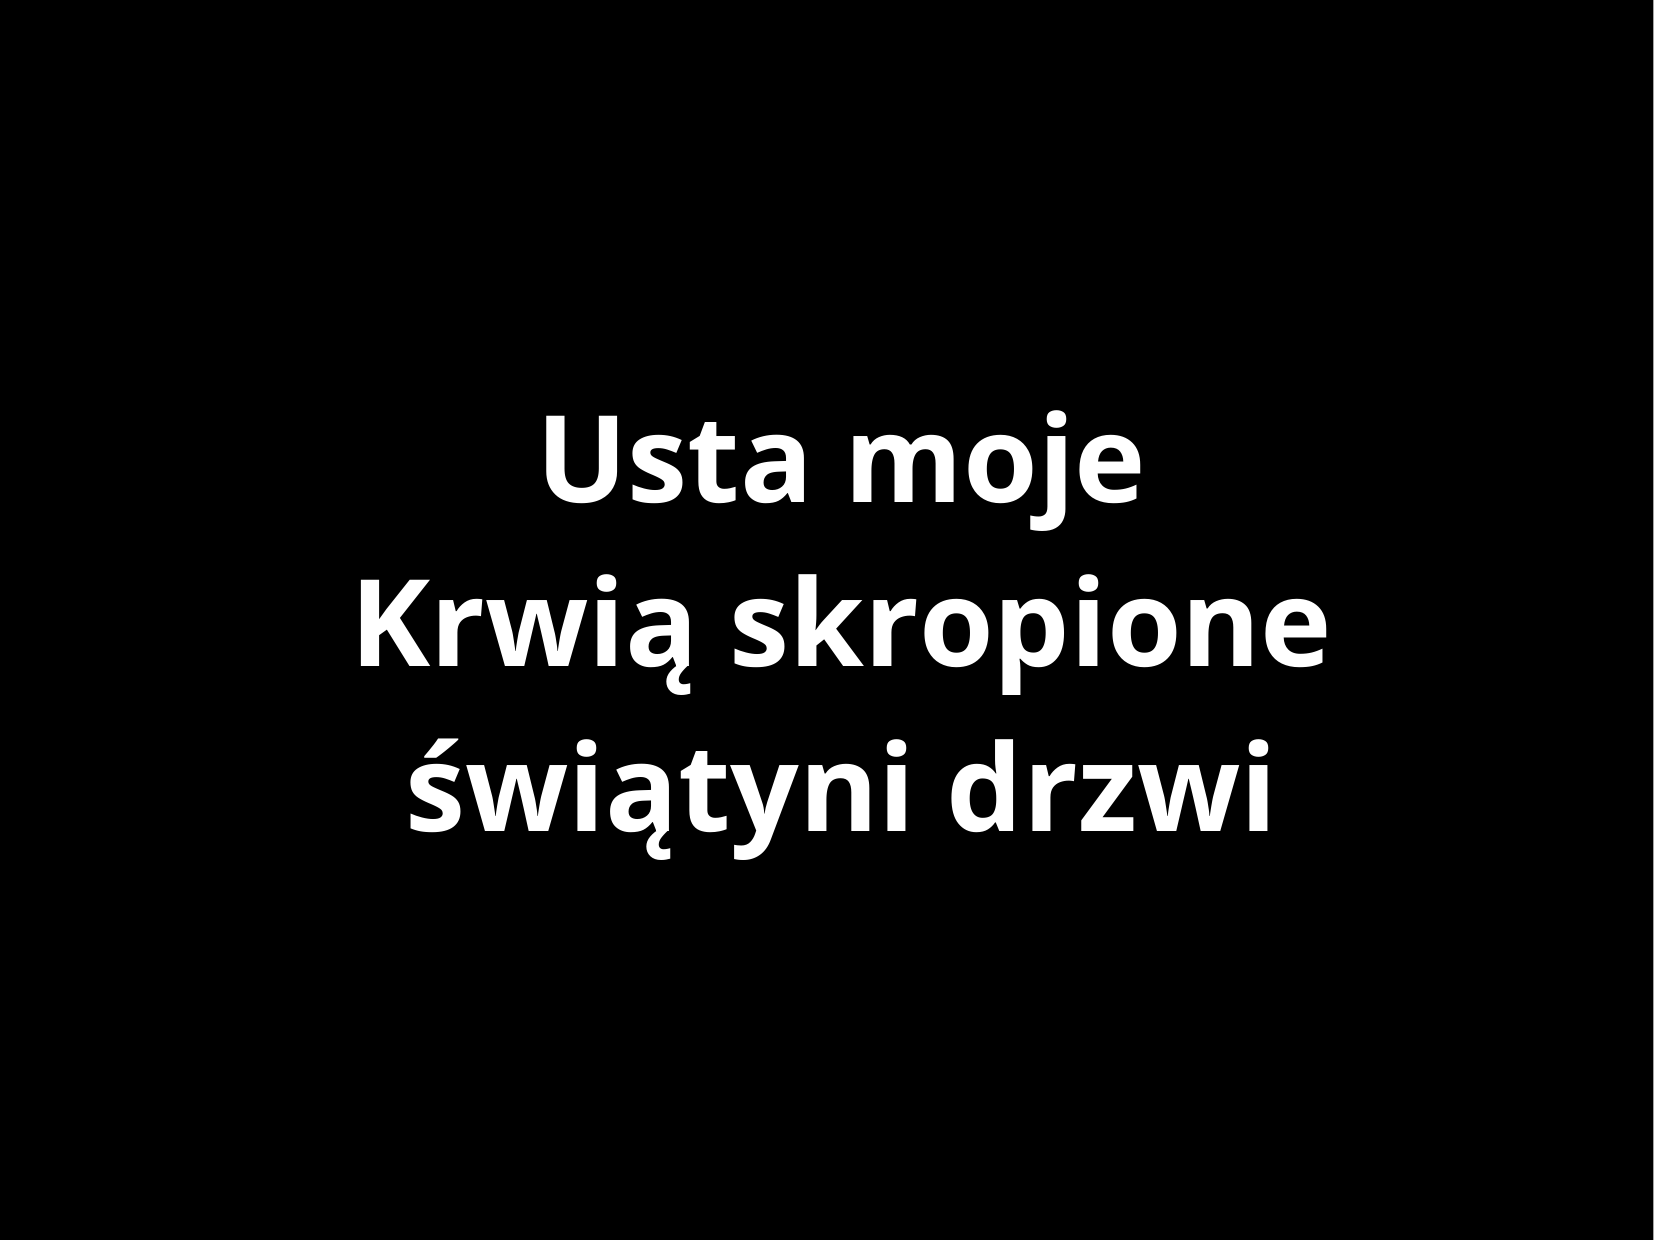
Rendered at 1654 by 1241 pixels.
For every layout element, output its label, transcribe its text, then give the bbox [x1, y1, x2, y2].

subtitle Usta moje Krwią skropione świątyni drzwi [0, 0, 1654, 1241]
